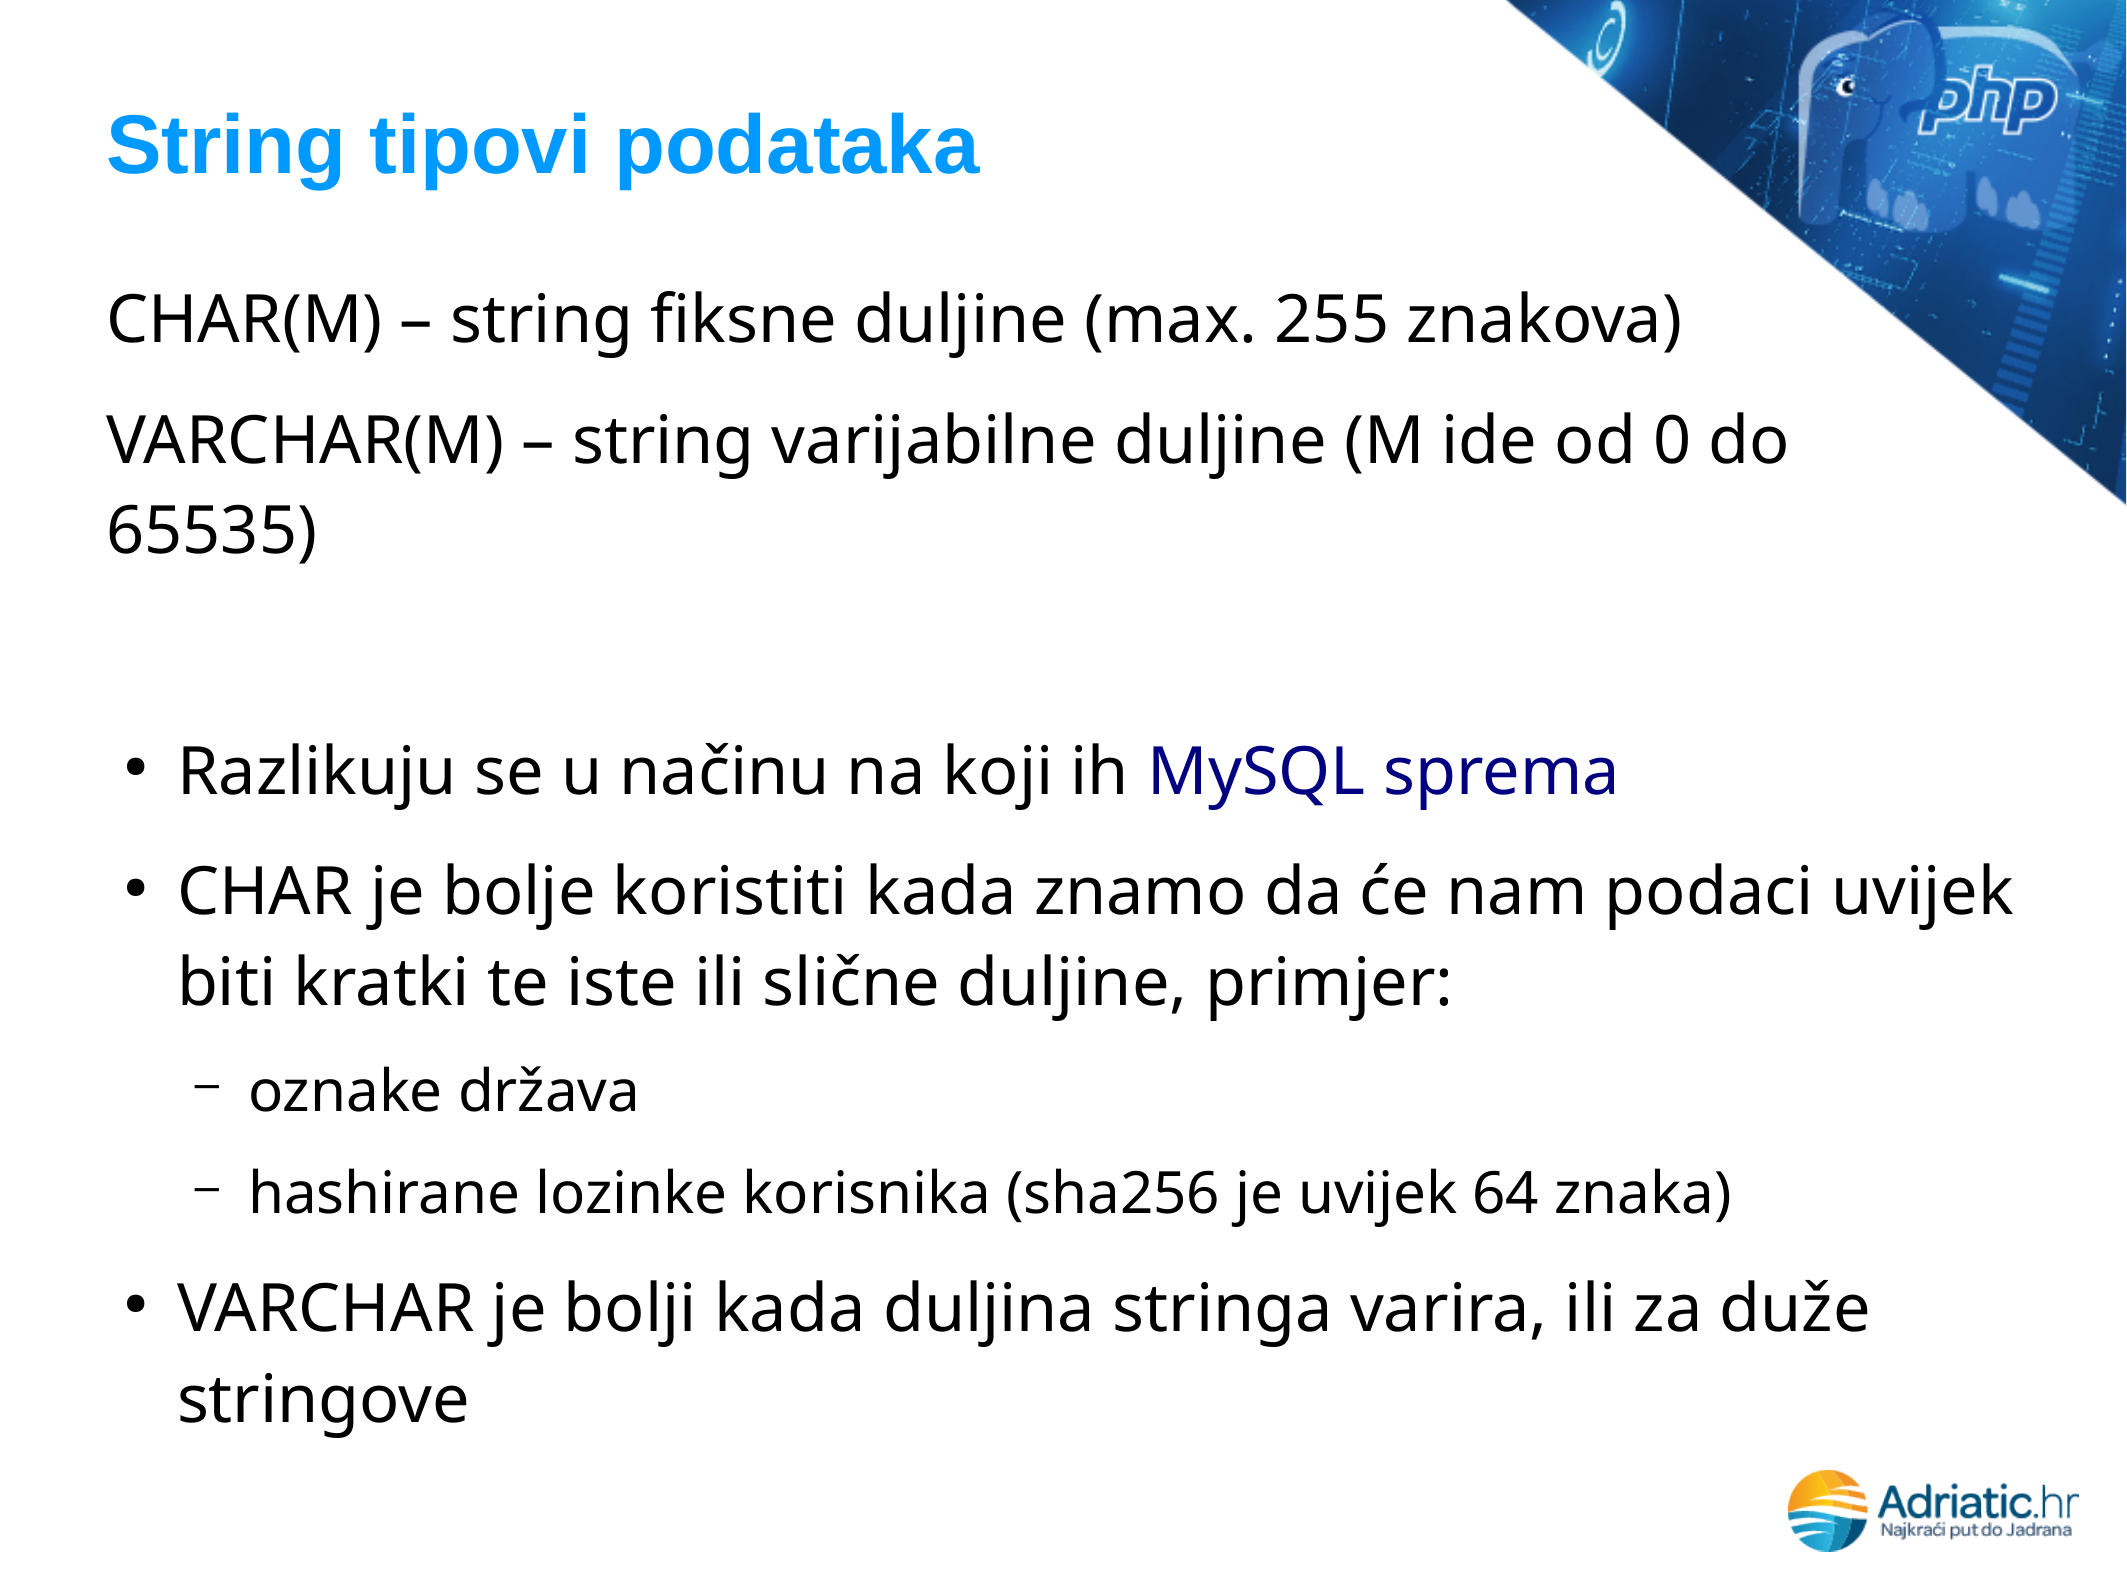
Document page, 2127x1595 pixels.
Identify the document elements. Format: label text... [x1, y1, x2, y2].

list CHAR(M) – string fiksne duljine (max. 255 znakova) VARCHAR(M) – string varijabilne duljine (M ide od 0 do 65535) Razlikuju se u načinu na koji ih MySQL sprema CHAR je bolje koristiti kada znamo da će nam podaci uvijek biti kratki te iste ili slične duljine, primjer: oznake država hashirane lozinke korisnika (sha256 je uvijek 64 znaka) VARCHAR je bolji kada duljina stringa varira, ili za duže stringove [106, 271, 2020, 1453]
title String tipovi podataka [106, 70, 1630, 219]
picture [1505, 0, 2127, 625]
picture [1788, 1470, 2079, 1552]
